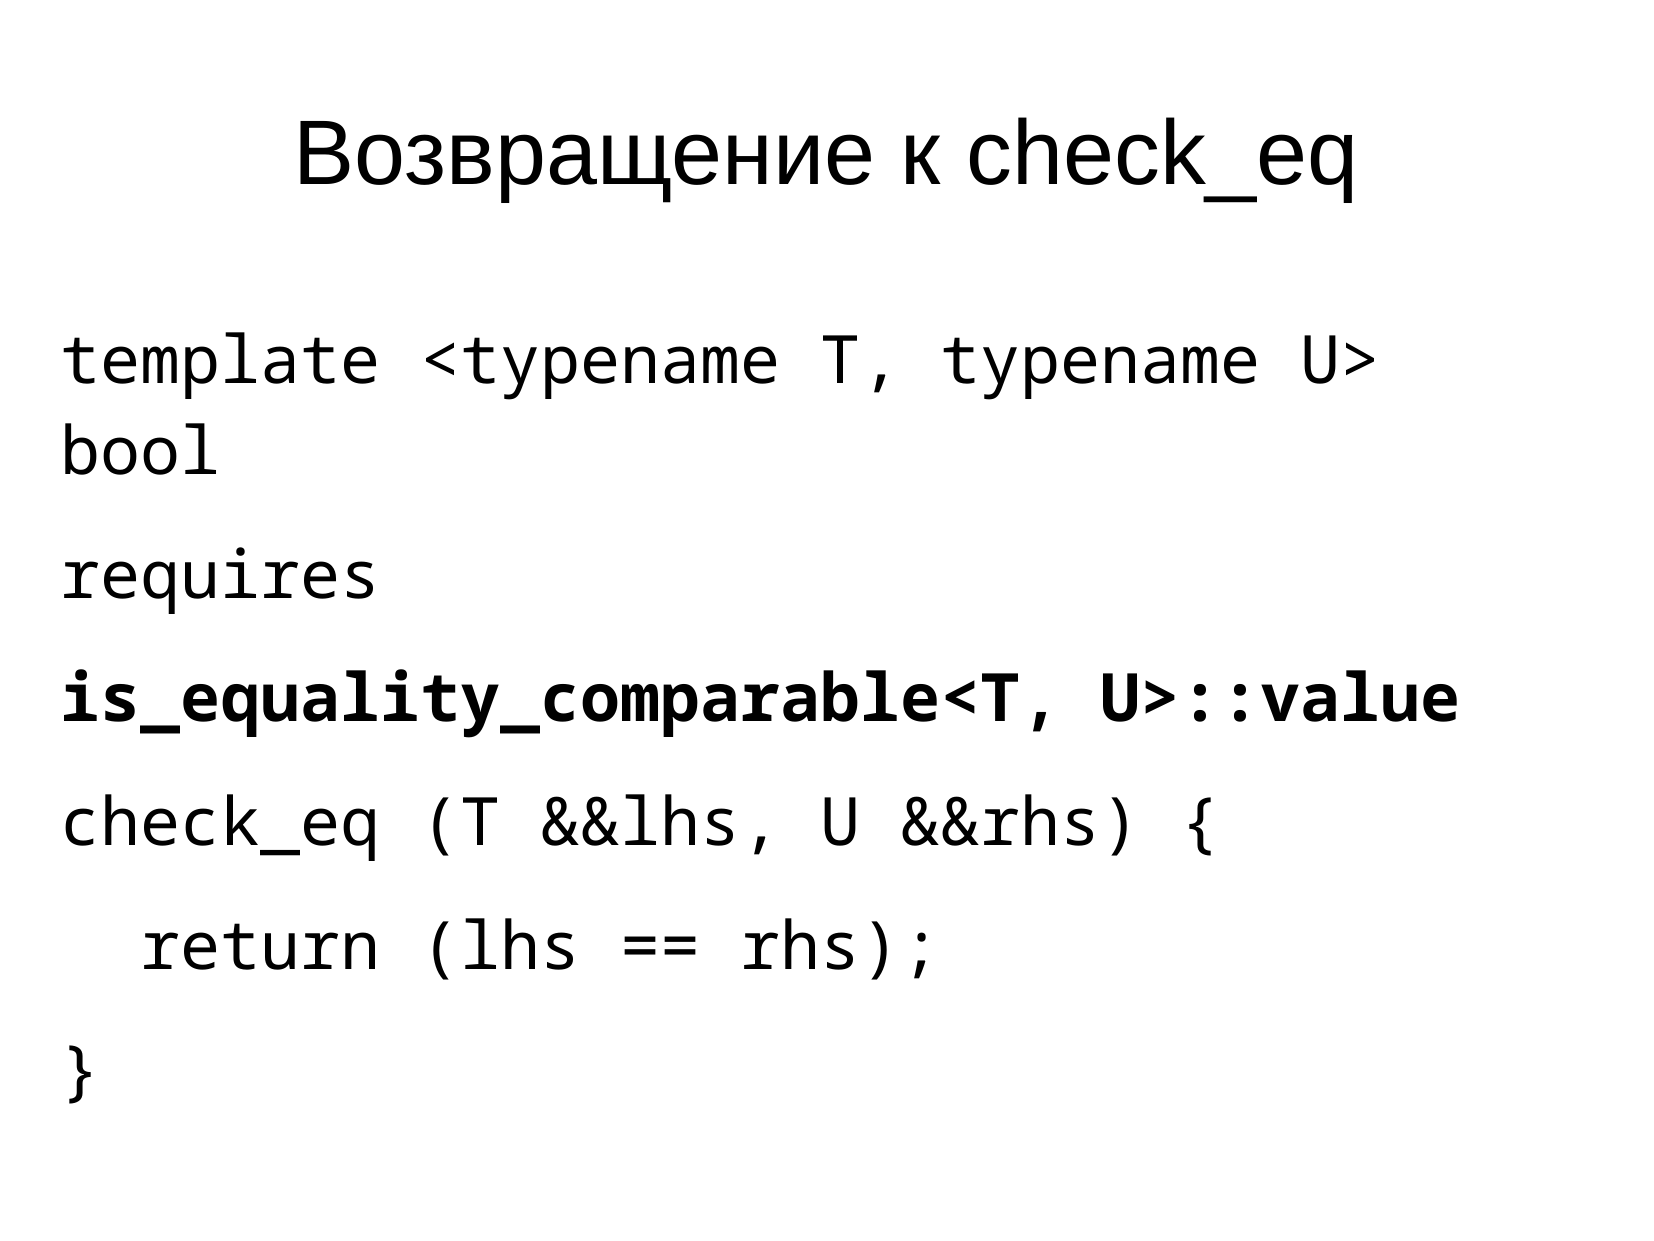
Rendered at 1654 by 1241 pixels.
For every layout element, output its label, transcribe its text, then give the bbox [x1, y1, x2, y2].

text_box template <typename T, typename U> bool requires is_equality_comparable<T, U>::value check_eq (T &&lhs, U &&rhs) { return (lhs == rhs); } [60, 345, 1561, 1081]
title Возвращение к check_eq [82, 49, 1571, 257]
